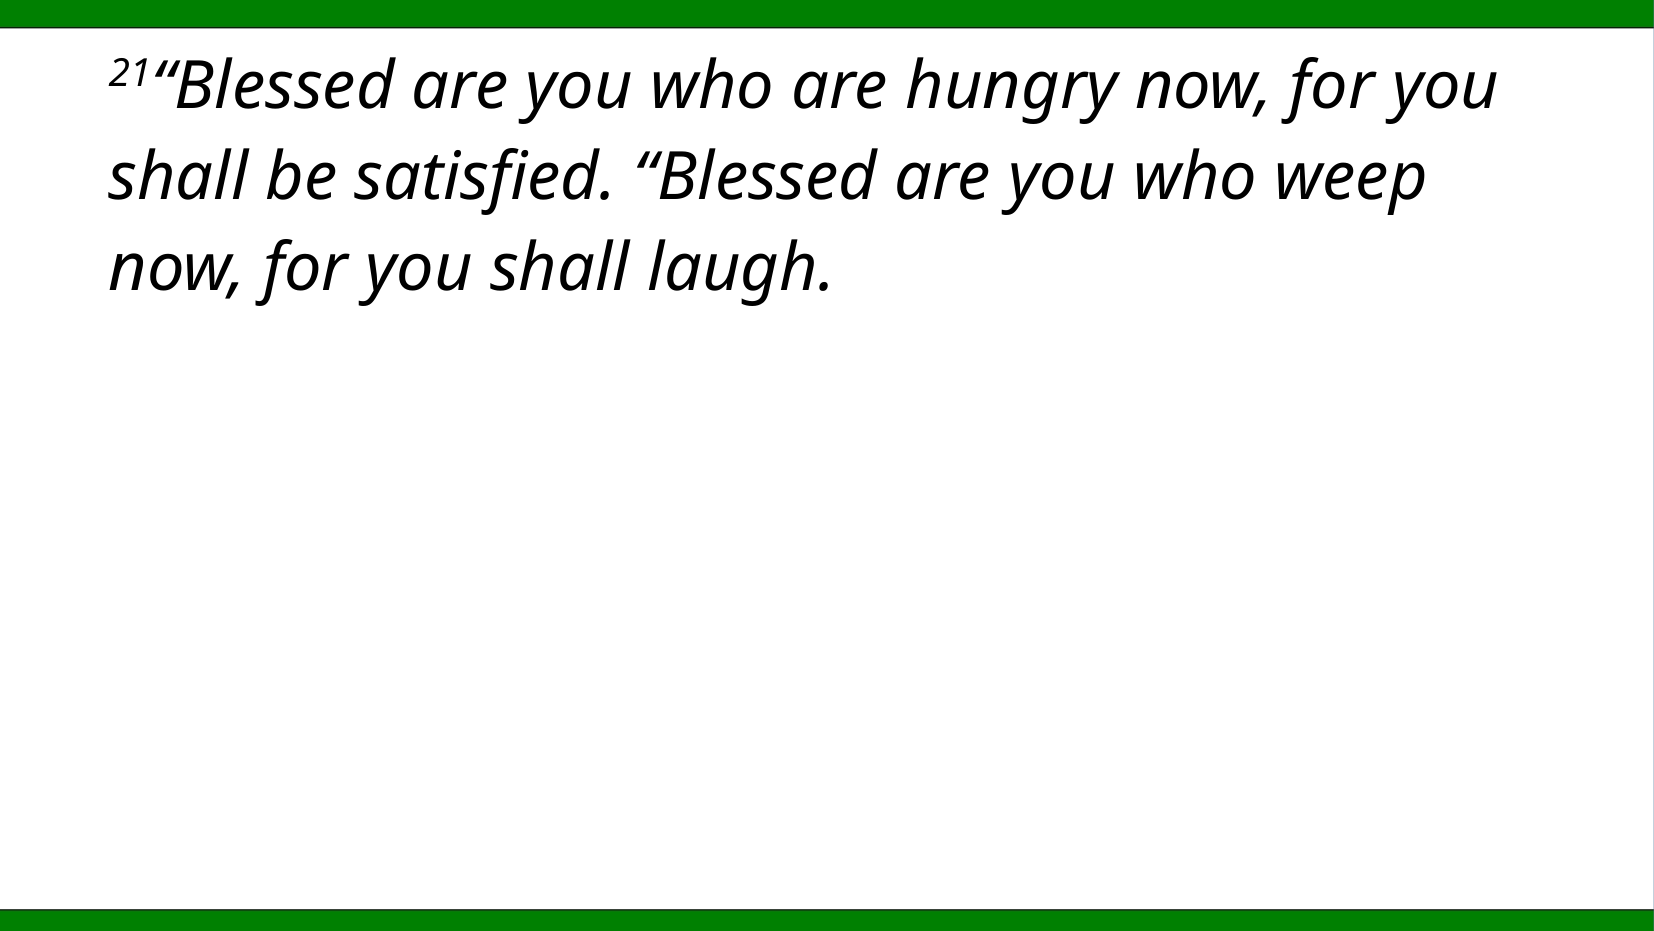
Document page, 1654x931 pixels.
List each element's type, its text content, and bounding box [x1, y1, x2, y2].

text_box 21“Blessed are you who are hungry now, for you shall be satisfied. “Blessed are you who weep now, for you shall laugh. [75, 30, 1576, 312]
picture [0, 0, 1654, 931]
